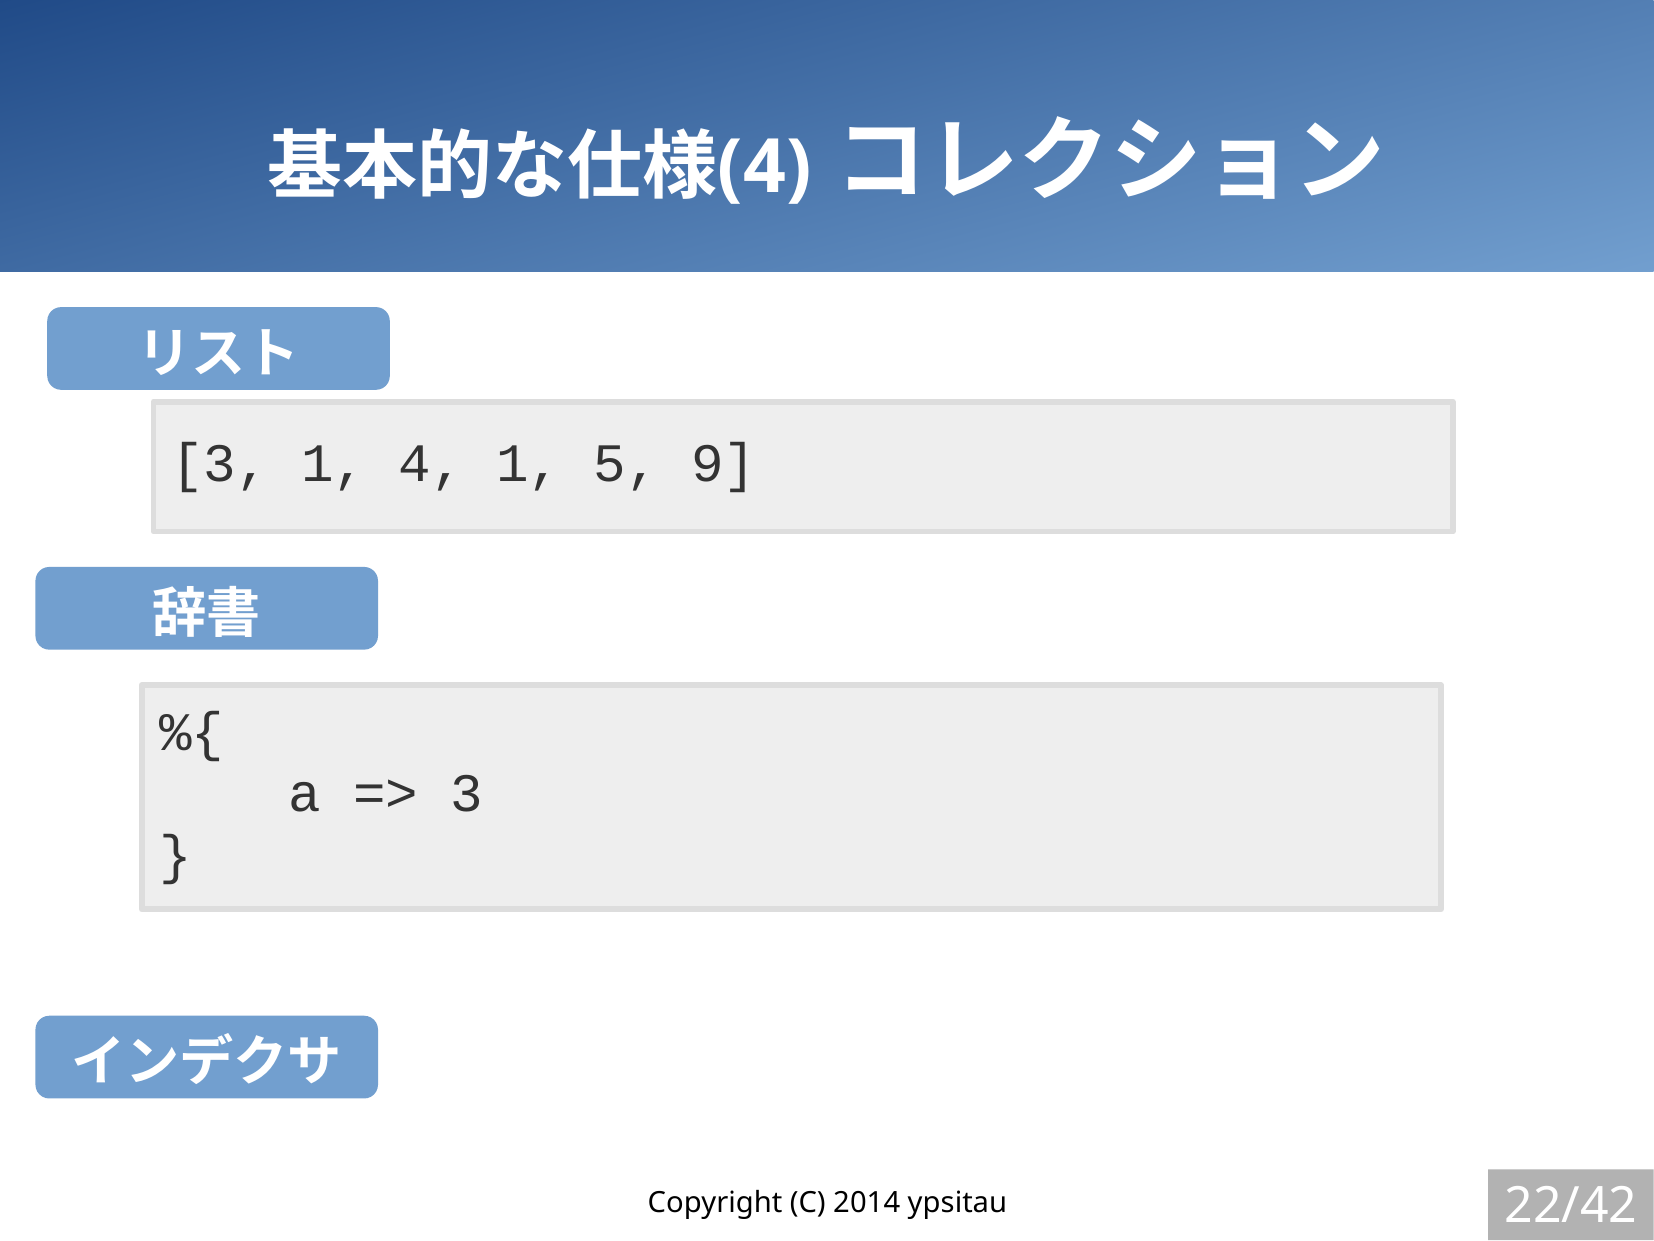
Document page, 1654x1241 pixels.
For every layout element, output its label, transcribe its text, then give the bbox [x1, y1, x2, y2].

text_box %{ a => 3 } [141, 685, 1441, 910]
text_box リスト [47, 307, 390, 390]
text_box インデクサ [35, 1015, 379, 1099]
text_box [3, 1, 4, 1, 5, 9] [153, 401, 1453, 532]
text_box 辞書 [35, 566, 379, 650]
title 基本的な仕様(4) コレクション [82, 49, 1571, 257]
